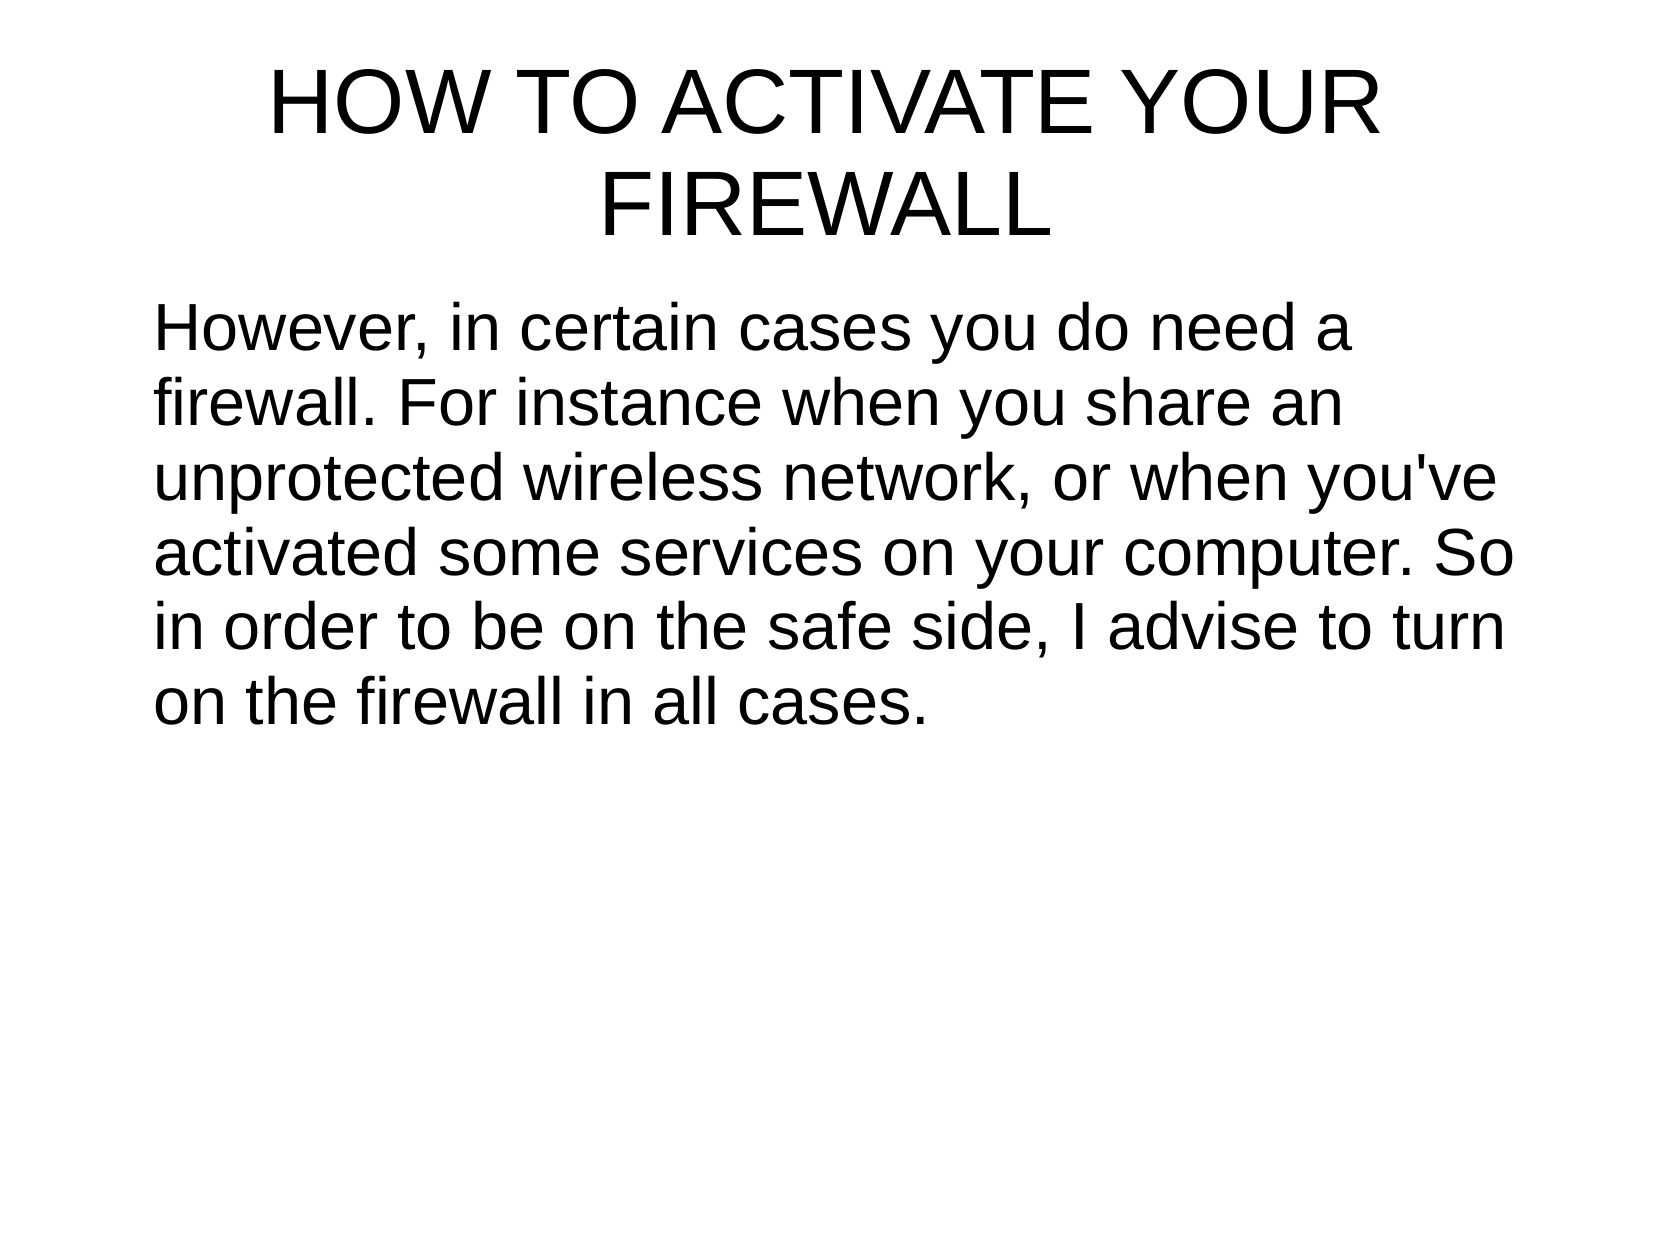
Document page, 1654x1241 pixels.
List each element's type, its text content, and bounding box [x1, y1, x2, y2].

list However, in certain cases you do need a firewall. For instance when you share an unprotected wireless network, or when you've activated some services on your computer. So in order to be on the safe side, I advise to turn on the firewall in all cases. [82, 290, 1571, 1010]
title HOW TO ACTIVATE YOUR FIREWALL [82, 49, 1571, 257]
